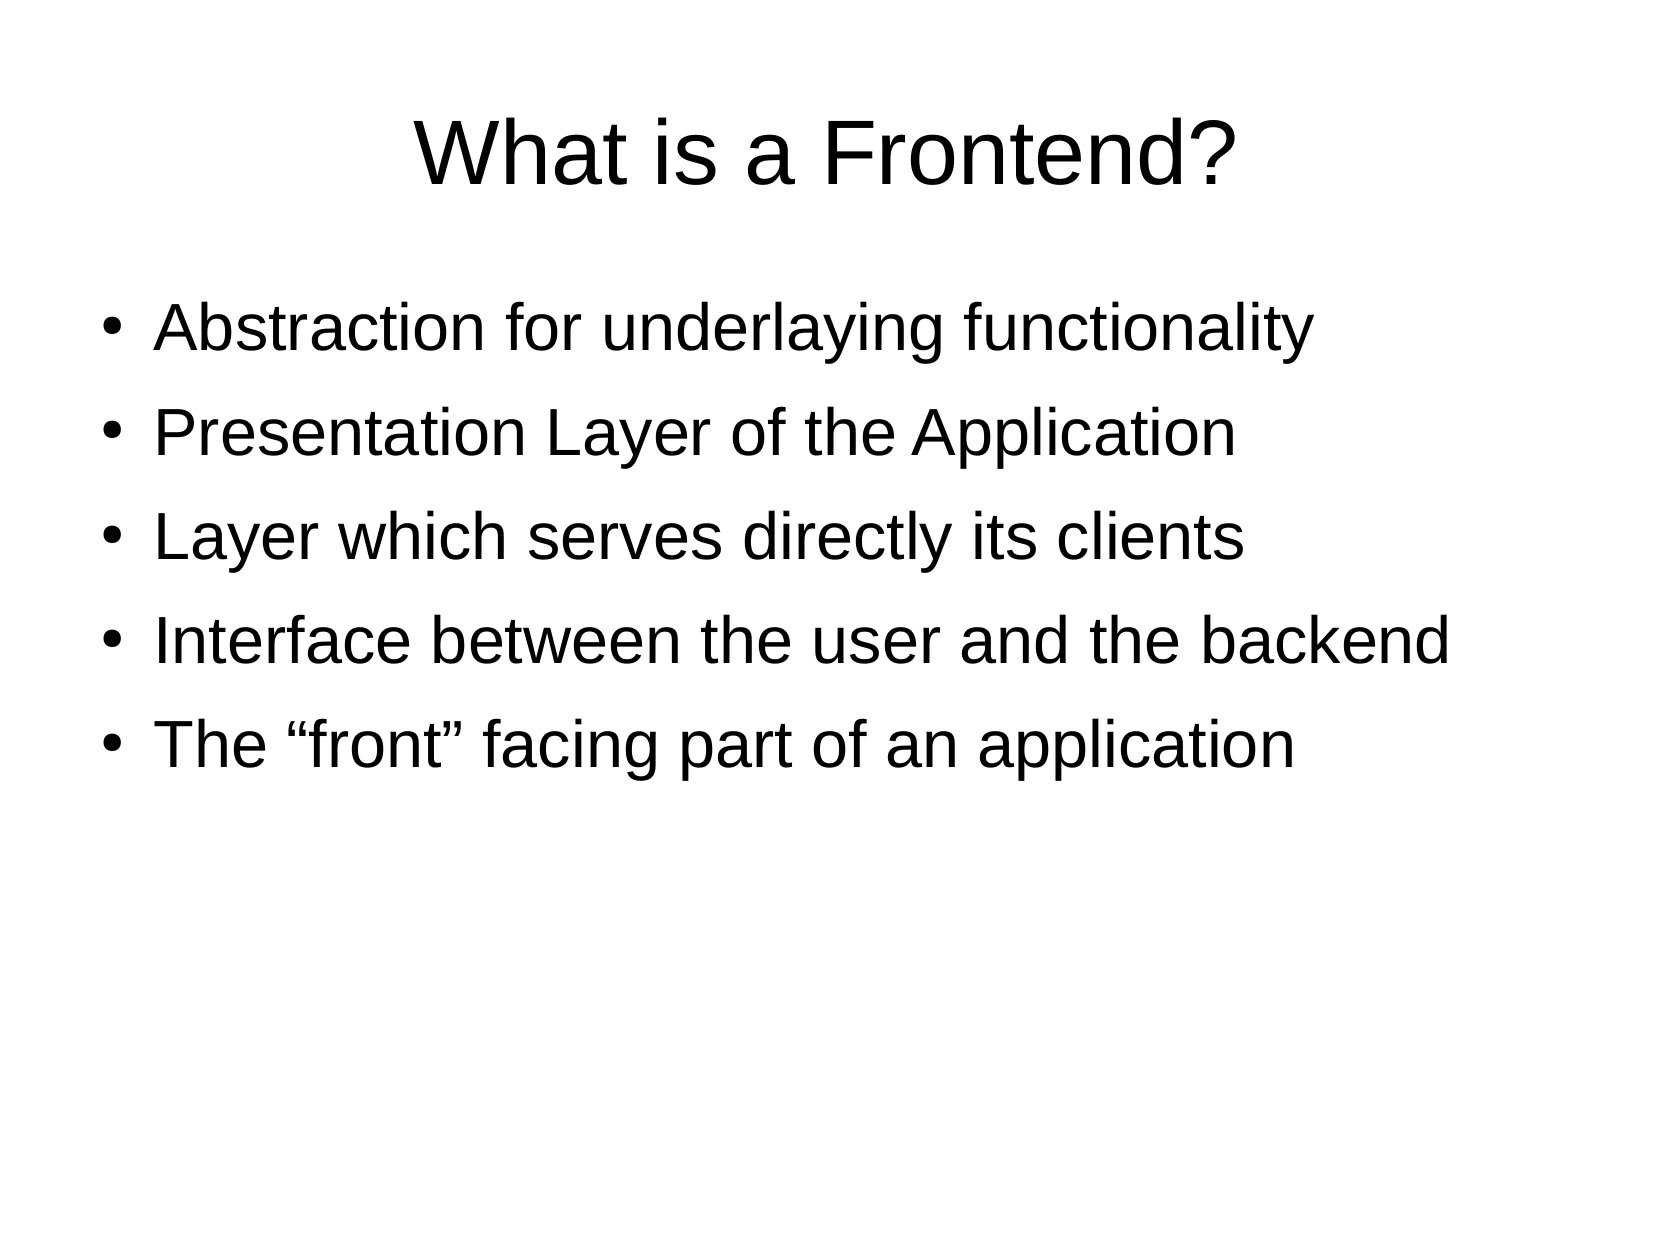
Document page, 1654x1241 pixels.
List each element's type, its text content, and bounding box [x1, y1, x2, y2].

title What is a Frontend? [82, 49, 1571, 257]
list Abstraction for underlaying functionality Presentation Layer of the Application Layer which serves directly its clients Interface between the user and the backend The “front” facing part of an application [82, 290, 1571, 1010]
